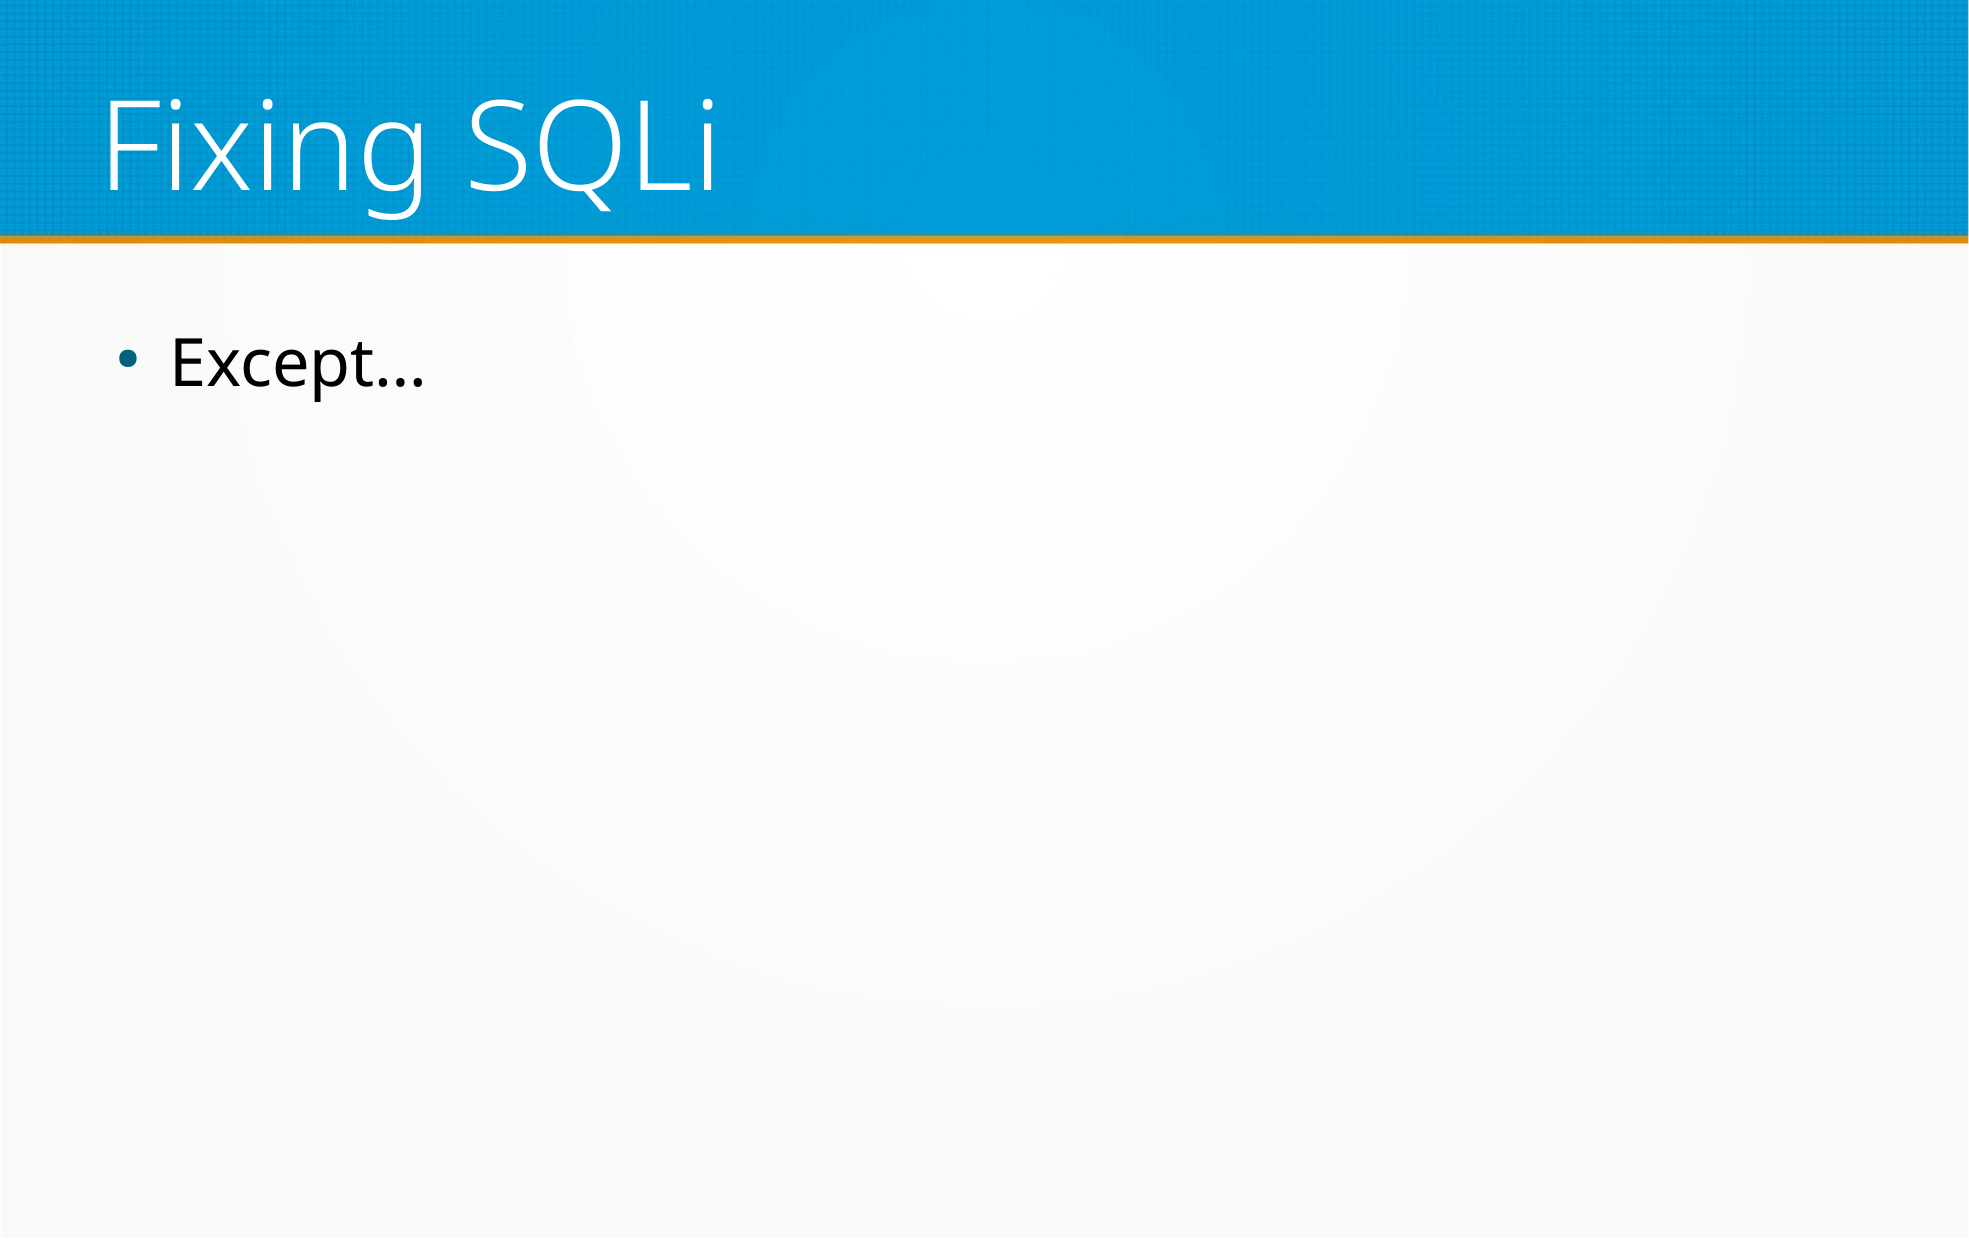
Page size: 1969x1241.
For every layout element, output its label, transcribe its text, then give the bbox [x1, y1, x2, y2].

picture [0, 233, 1969, 1241]
list Except… [98, 315, 1861, 1081]
title Fixing SQLi [98, 19, 1870, 227]
